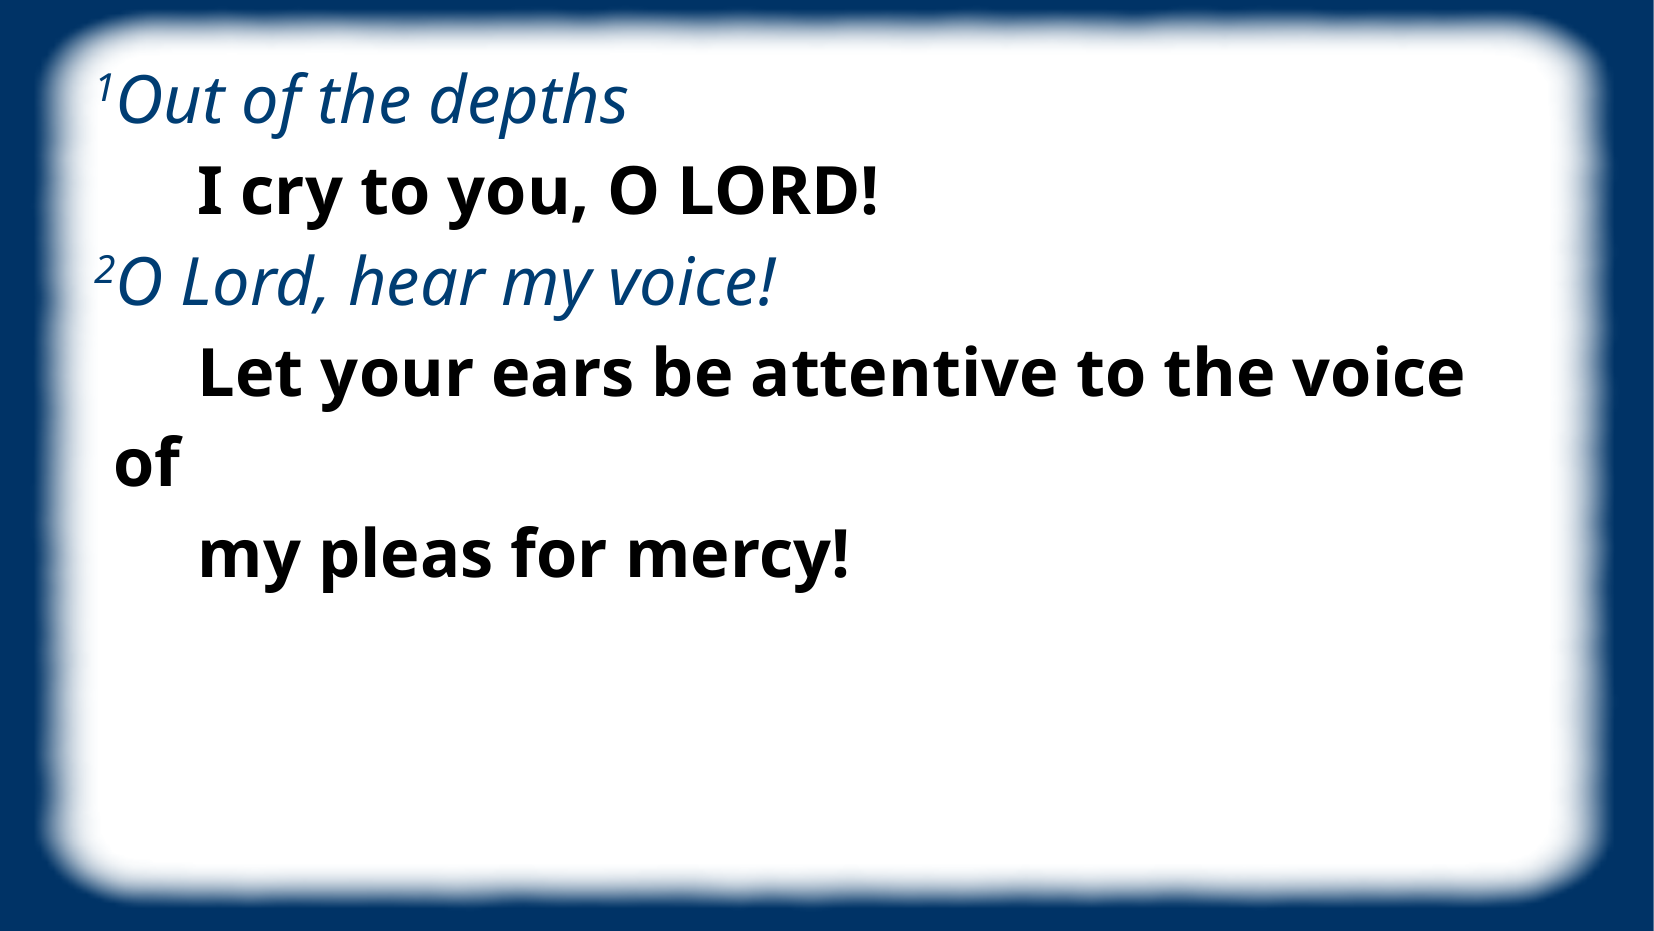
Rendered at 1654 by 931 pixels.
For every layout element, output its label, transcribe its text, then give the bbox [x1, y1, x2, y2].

picture [0, 0, 1654, 931]
text_box 1Out of the depths I cry to you, O LORD! 2O Lord, hear my voice! Let your ears be attentive to the voice of my pleas for mercy! [79, 45, 1565, 504]
